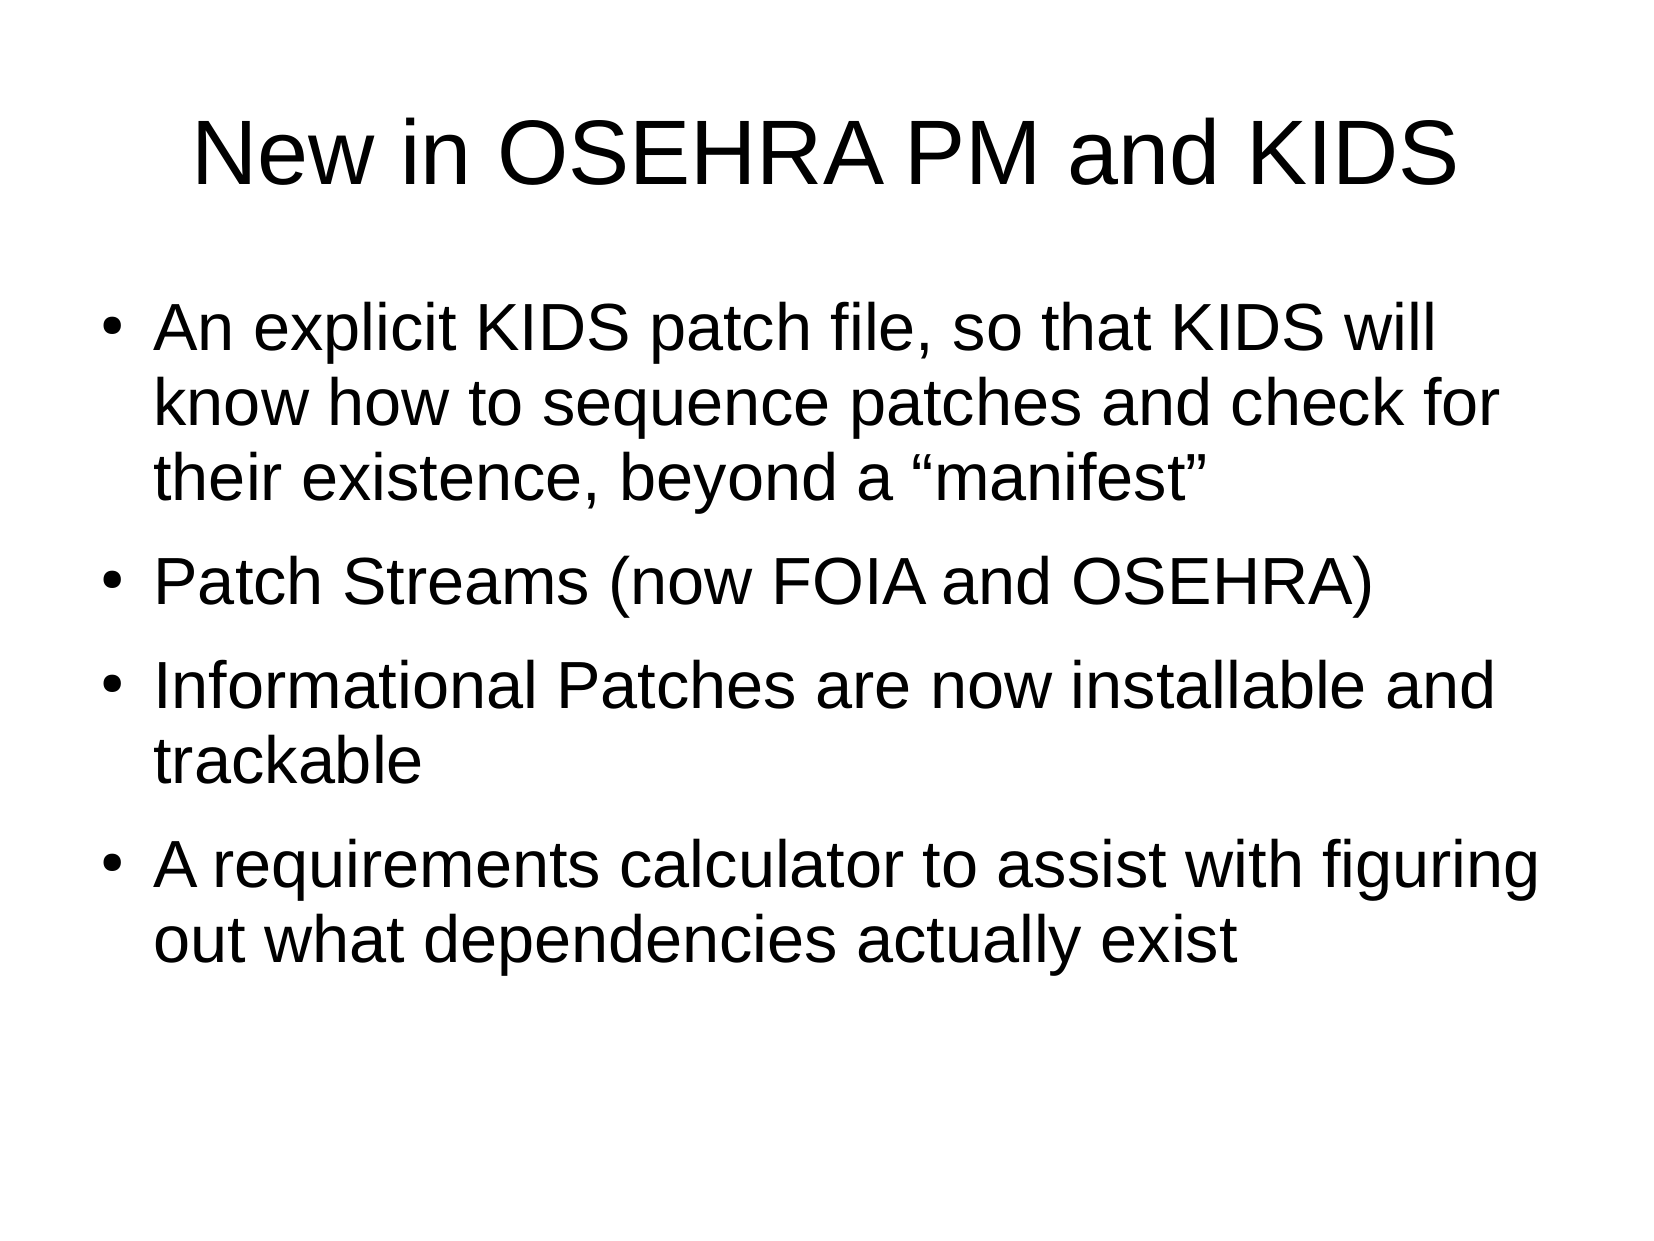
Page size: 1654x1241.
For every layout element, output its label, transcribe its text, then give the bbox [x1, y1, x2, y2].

title New in OSEHRA PM and KIDS [82, 49, 1571, 257]
list An explicit KIDS patch file, so that KIDS will know how to sequence patches and check for their existence, beyond a “manifest” Patch Streams (now FOIA and OSEHRA) Informational Patches are now installable and trackable A requirements calculator to assist with figuring out what dependencies actually exist [82, 290, 1571, 1010]
